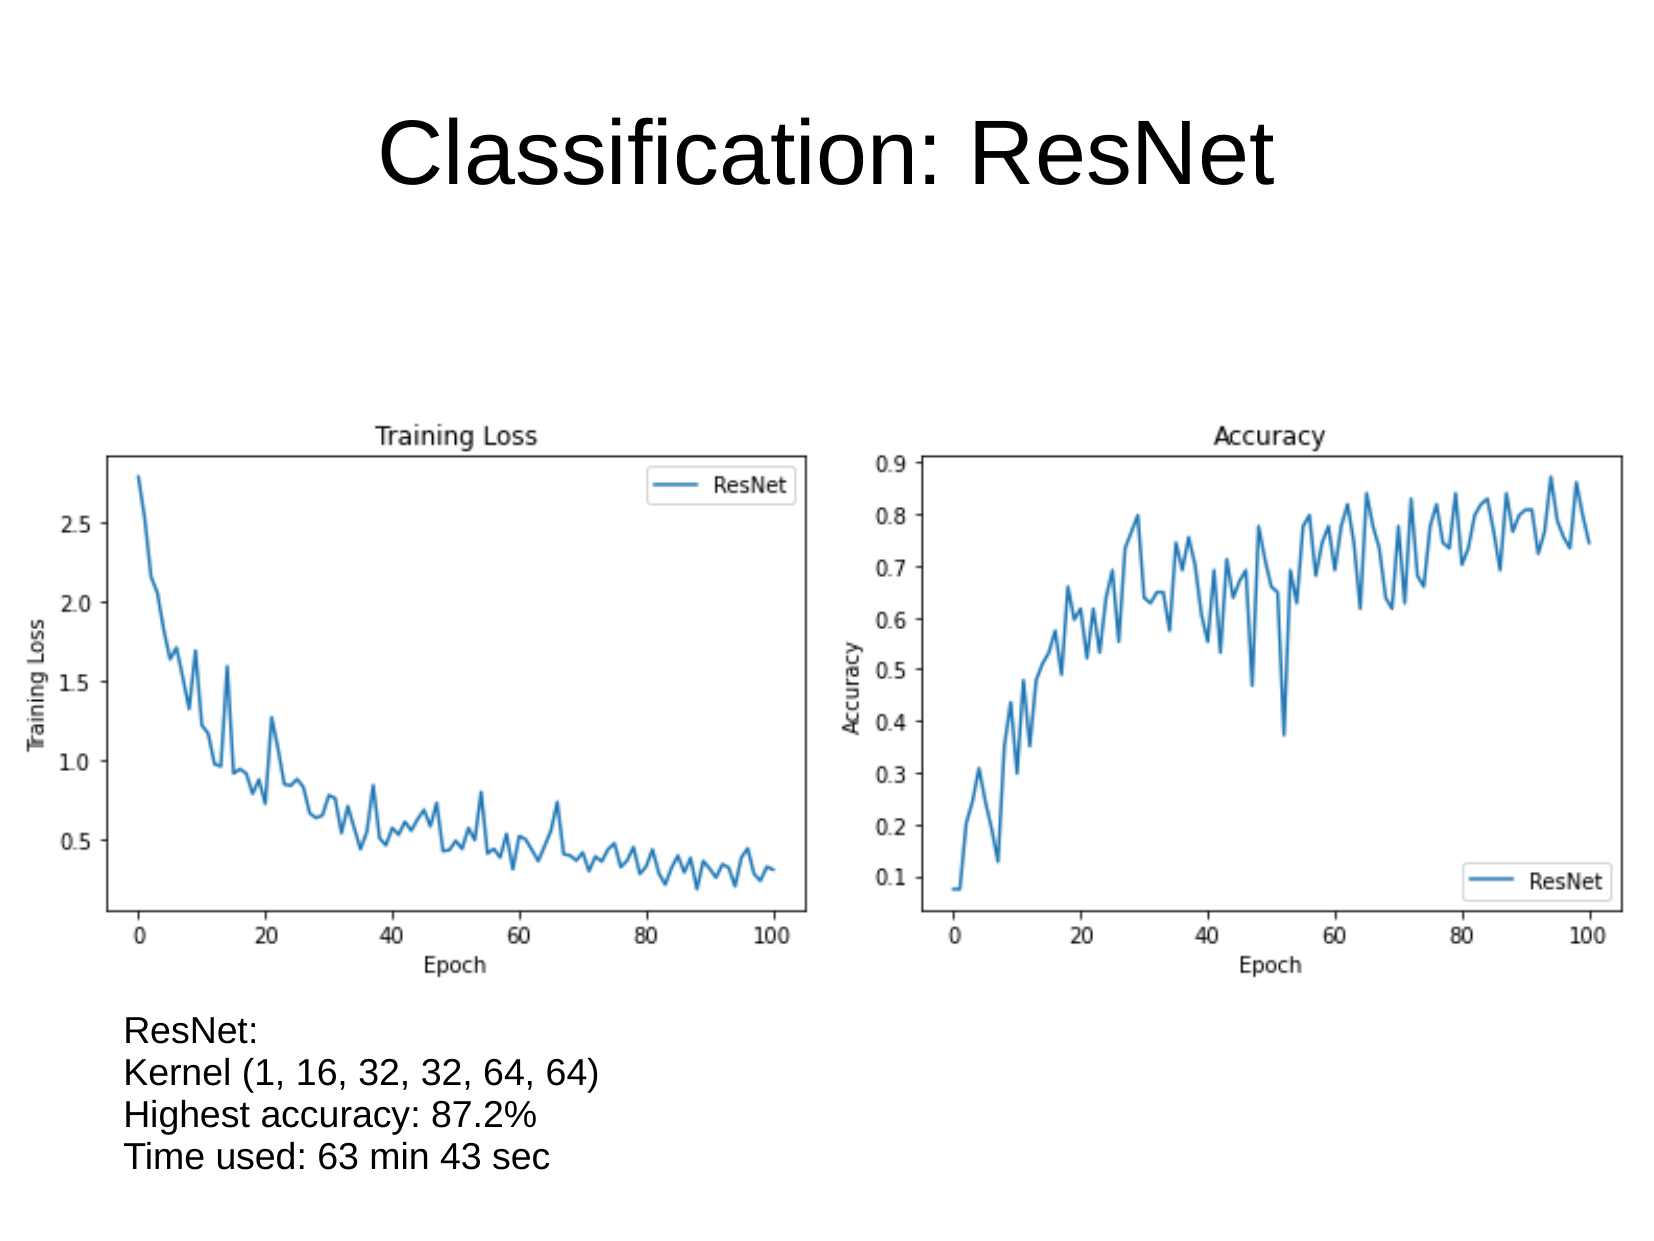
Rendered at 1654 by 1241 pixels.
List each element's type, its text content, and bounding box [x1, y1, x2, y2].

picture [830, 410, 1636, 991]
title Classification: ResNet [82, 49, 1571, 257]
picture [15, 410, 820, 991]
text_box ResNet: Kernel (1, 16, 32, 32, 64, 64) Highest accuracy: 87.2% Time used: 63 min 43 sec [108, 1002, 616, 1186]
